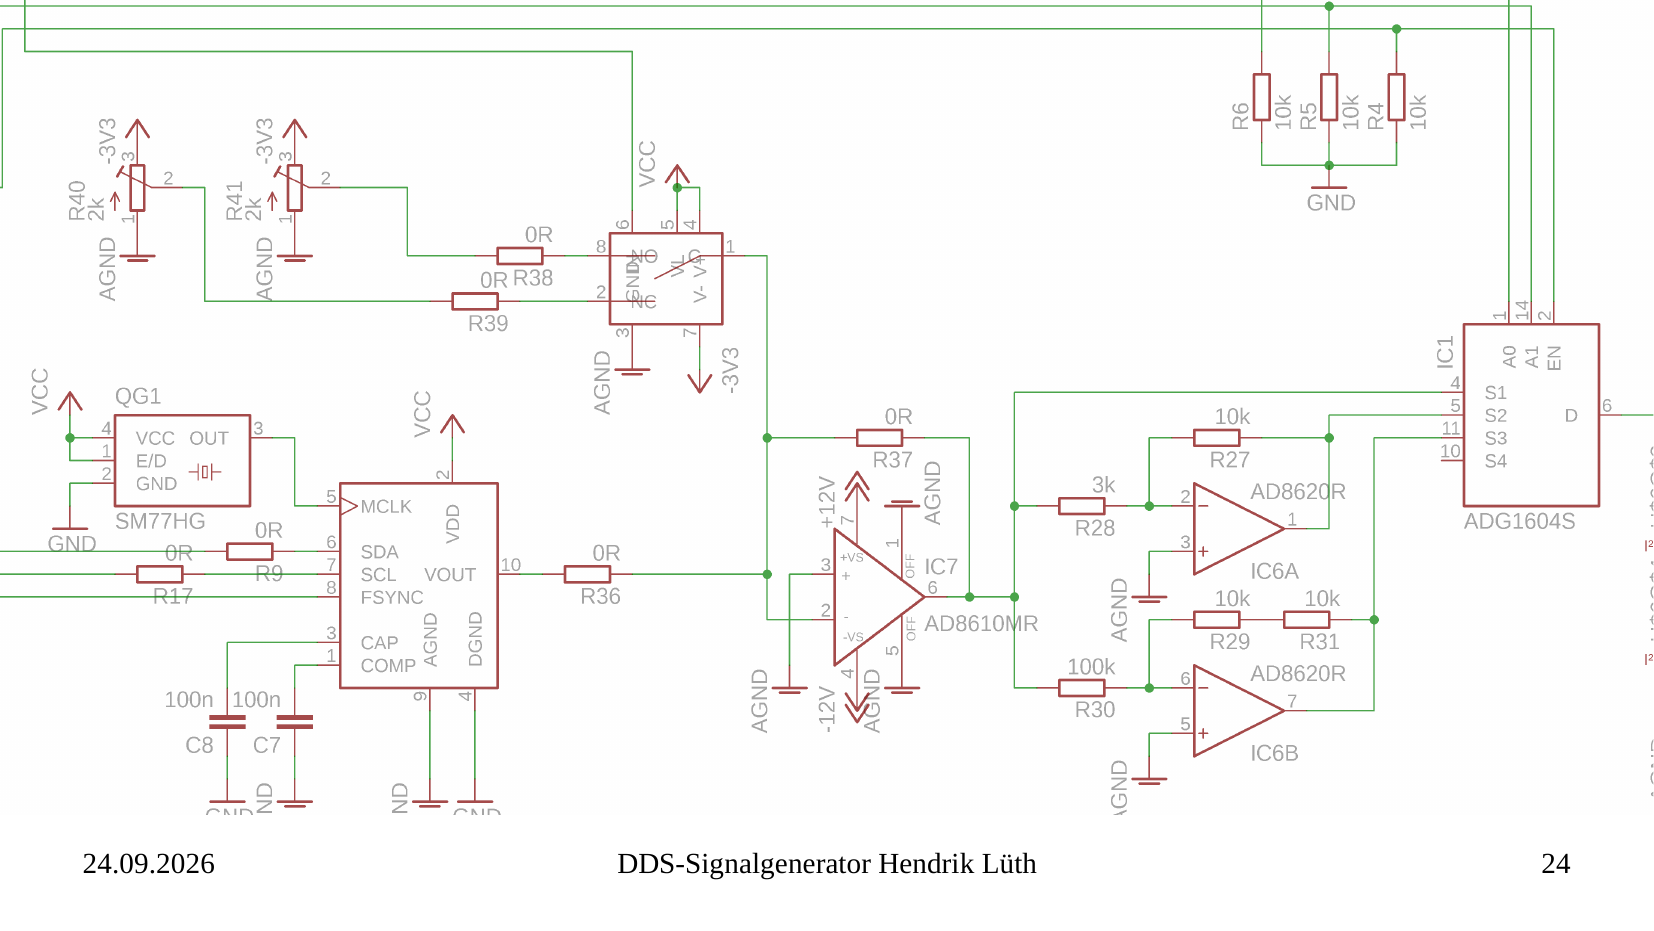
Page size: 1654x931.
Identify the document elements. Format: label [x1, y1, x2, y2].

picture [0, 0, 1654, 815]
